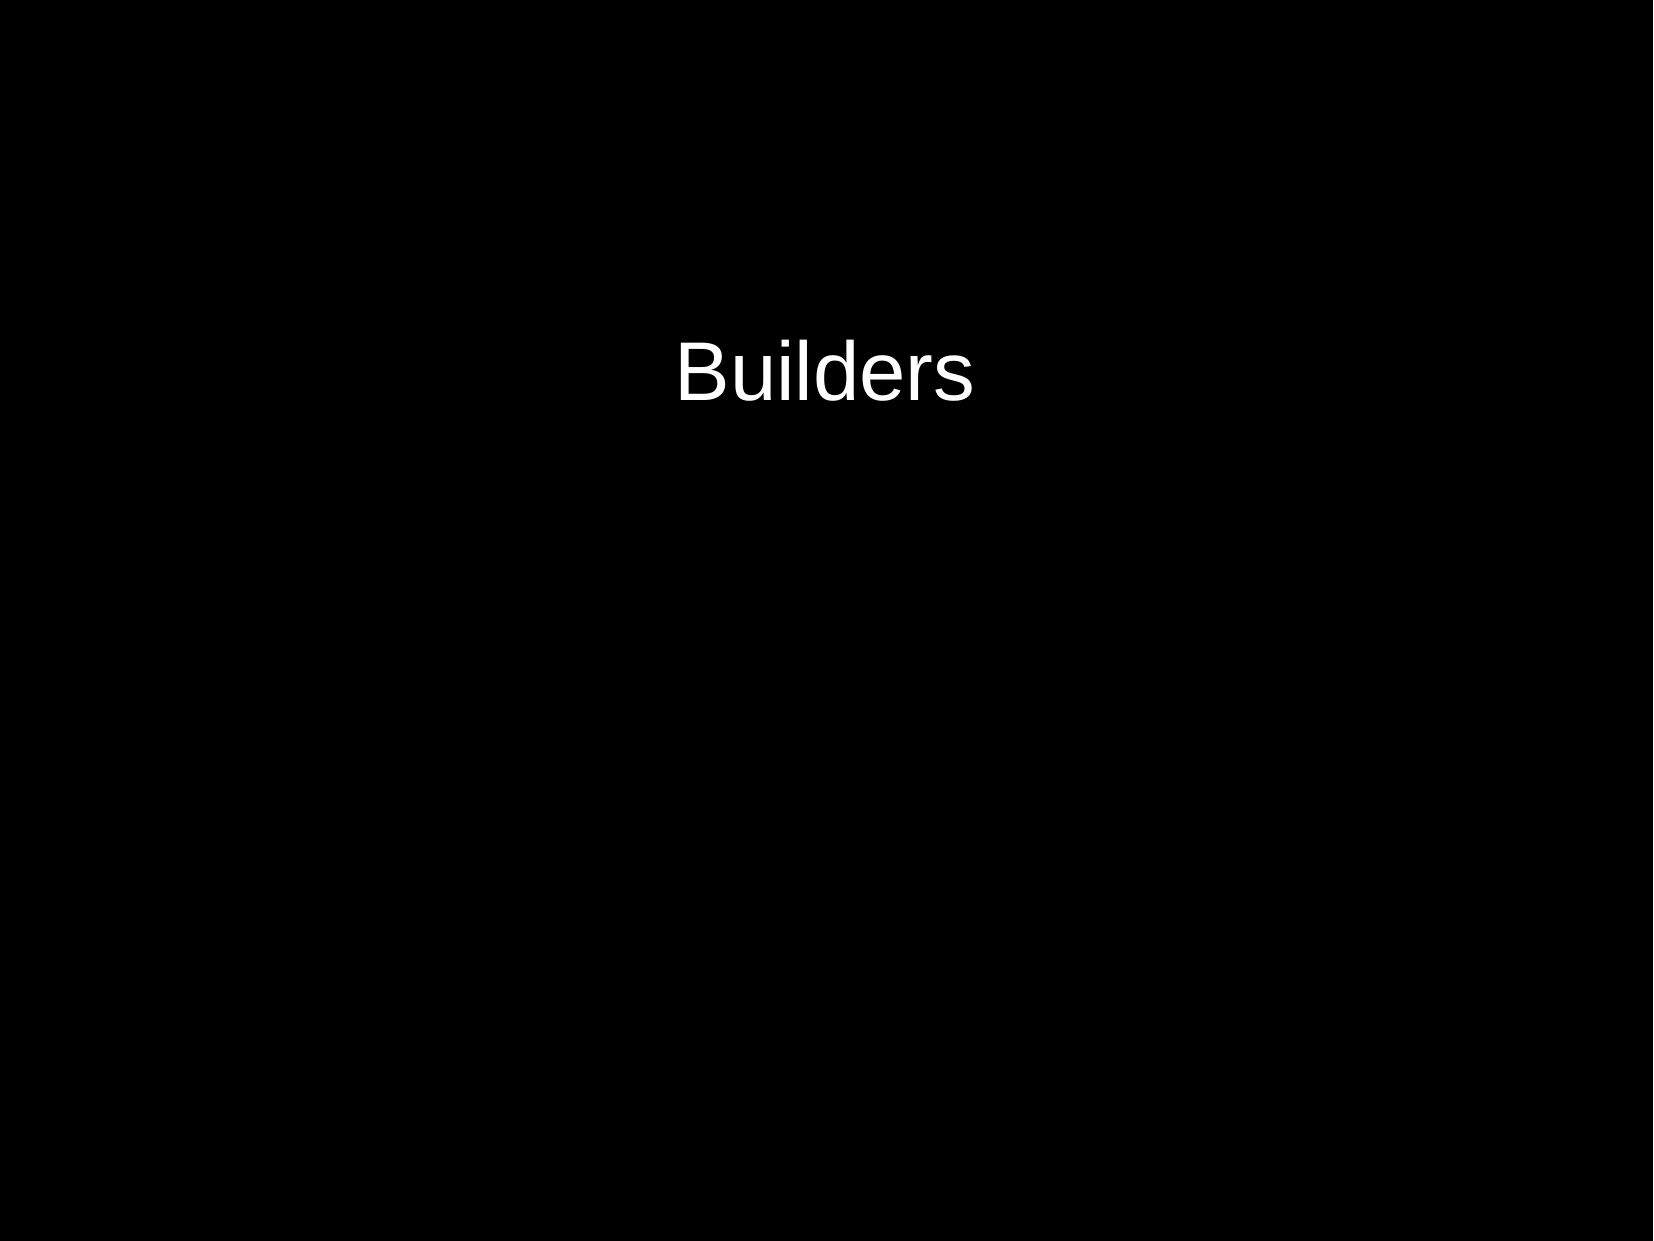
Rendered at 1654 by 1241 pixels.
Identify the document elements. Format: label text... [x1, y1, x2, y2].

title Builders [37, 275, 1613, 468]
